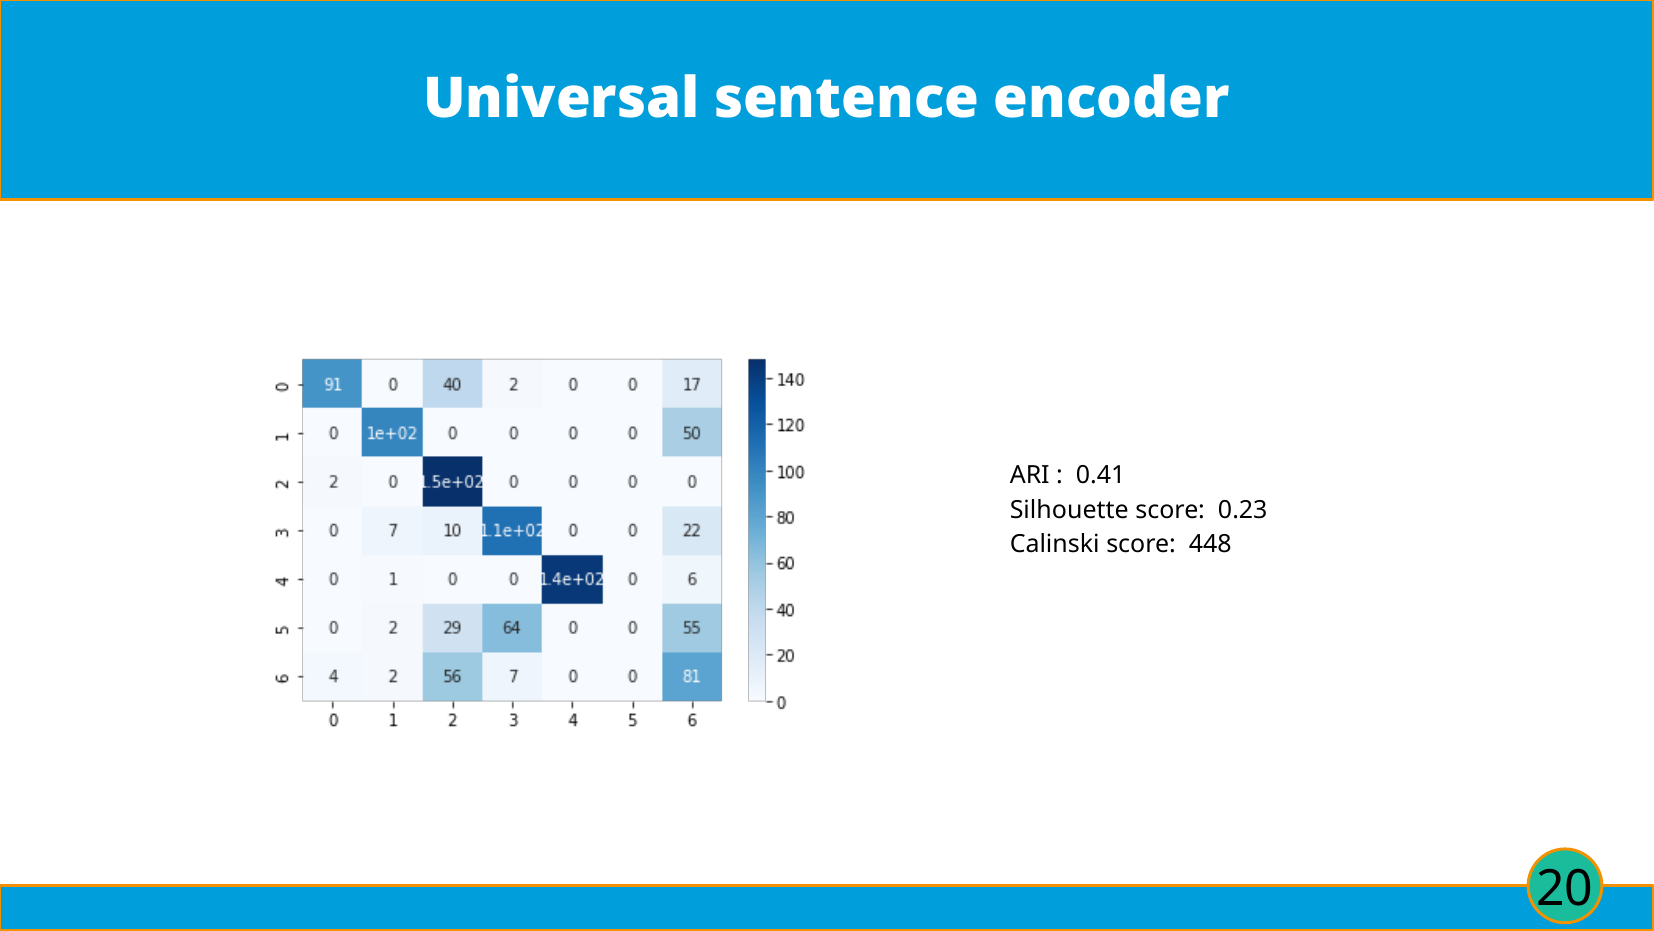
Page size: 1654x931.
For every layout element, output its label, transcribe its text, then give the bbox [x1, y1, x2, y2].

title Universal sentence encoder [59, 37, 1595, 155]
text_box ARI : 0.41 Silhouette score: 0.23 Calinski score: 448 [1003, 455, 1565, 562]
picture [265, 350, 816, 739]
